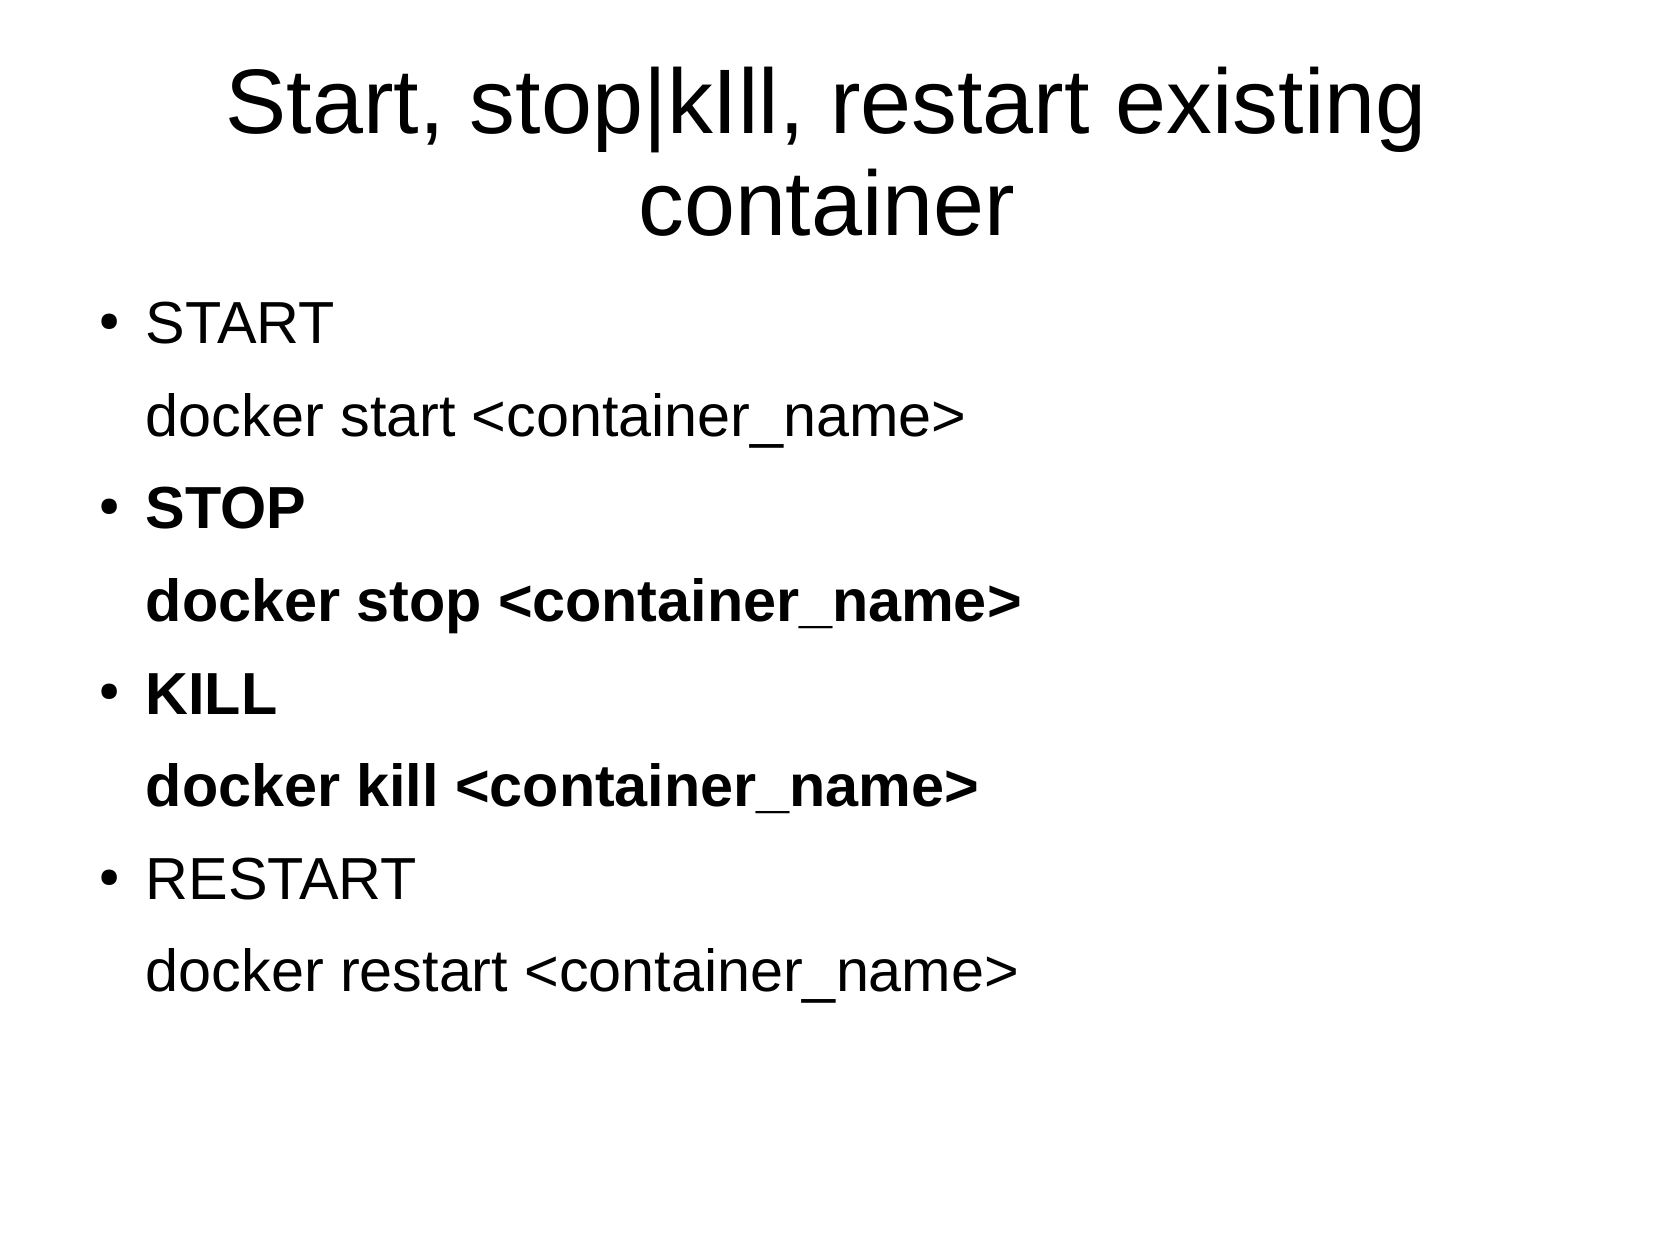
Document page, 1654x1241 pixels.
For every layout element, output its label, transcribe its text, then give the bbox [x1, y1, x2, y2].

list START docker start <container_name> STOP docker stop <container_name> KILL docker kill <container_name> RESTART docker restart <container_name> [82, 290, 1571, 1010]
title Start, stop|kIll, restart existing container [82, 49, 1571, 257]
